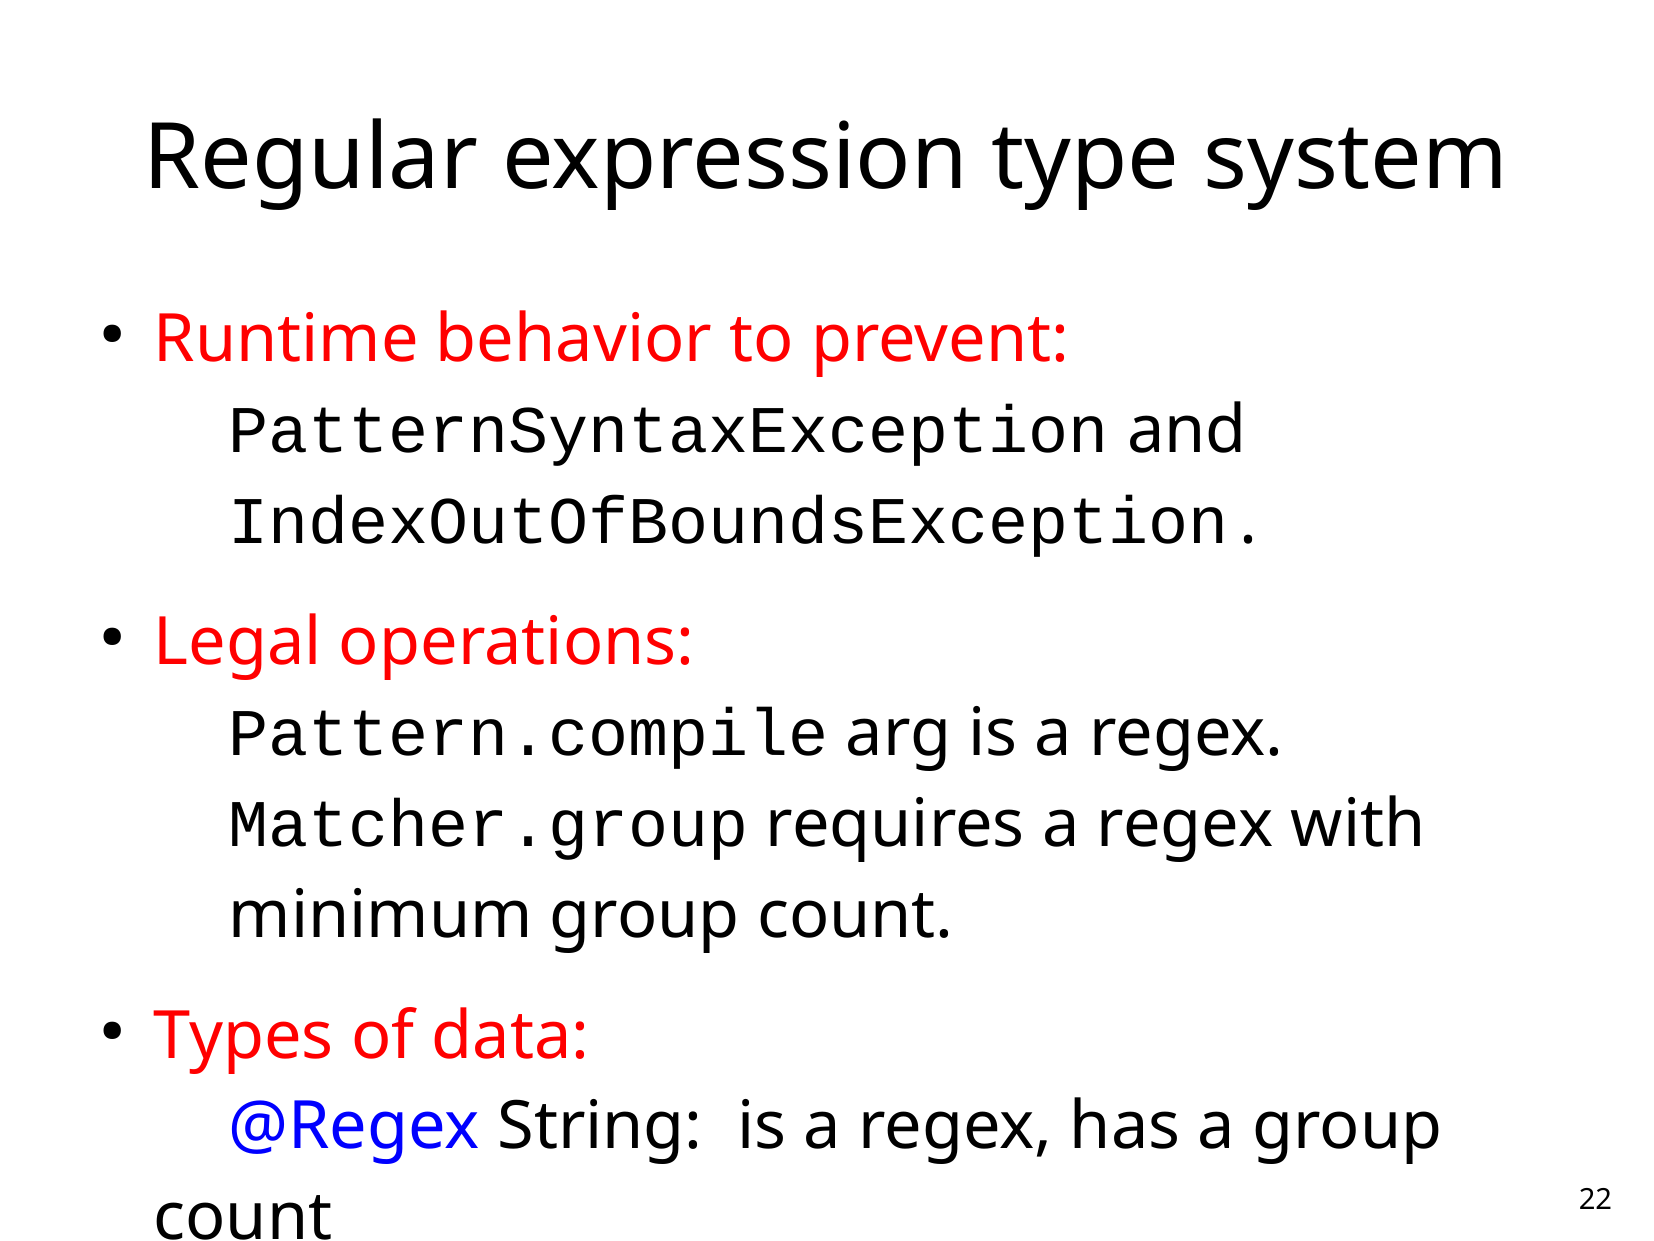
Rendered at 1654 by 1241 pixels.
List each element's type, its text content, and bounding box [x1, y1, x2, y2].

title Regular expression type system [82, 49, 1571, 257]
list Runtime behavior to prevent: PatternSyntaxException and IndexOutOfBoundsException. Legal operations: Pattern.compile arg is a regex. Matcher.group requires a regex with minimum group count. Types of data: @Regex String: is a regex, has a group count @Unqualified String: might not be a regex [82, 290, 1613, 1145]
